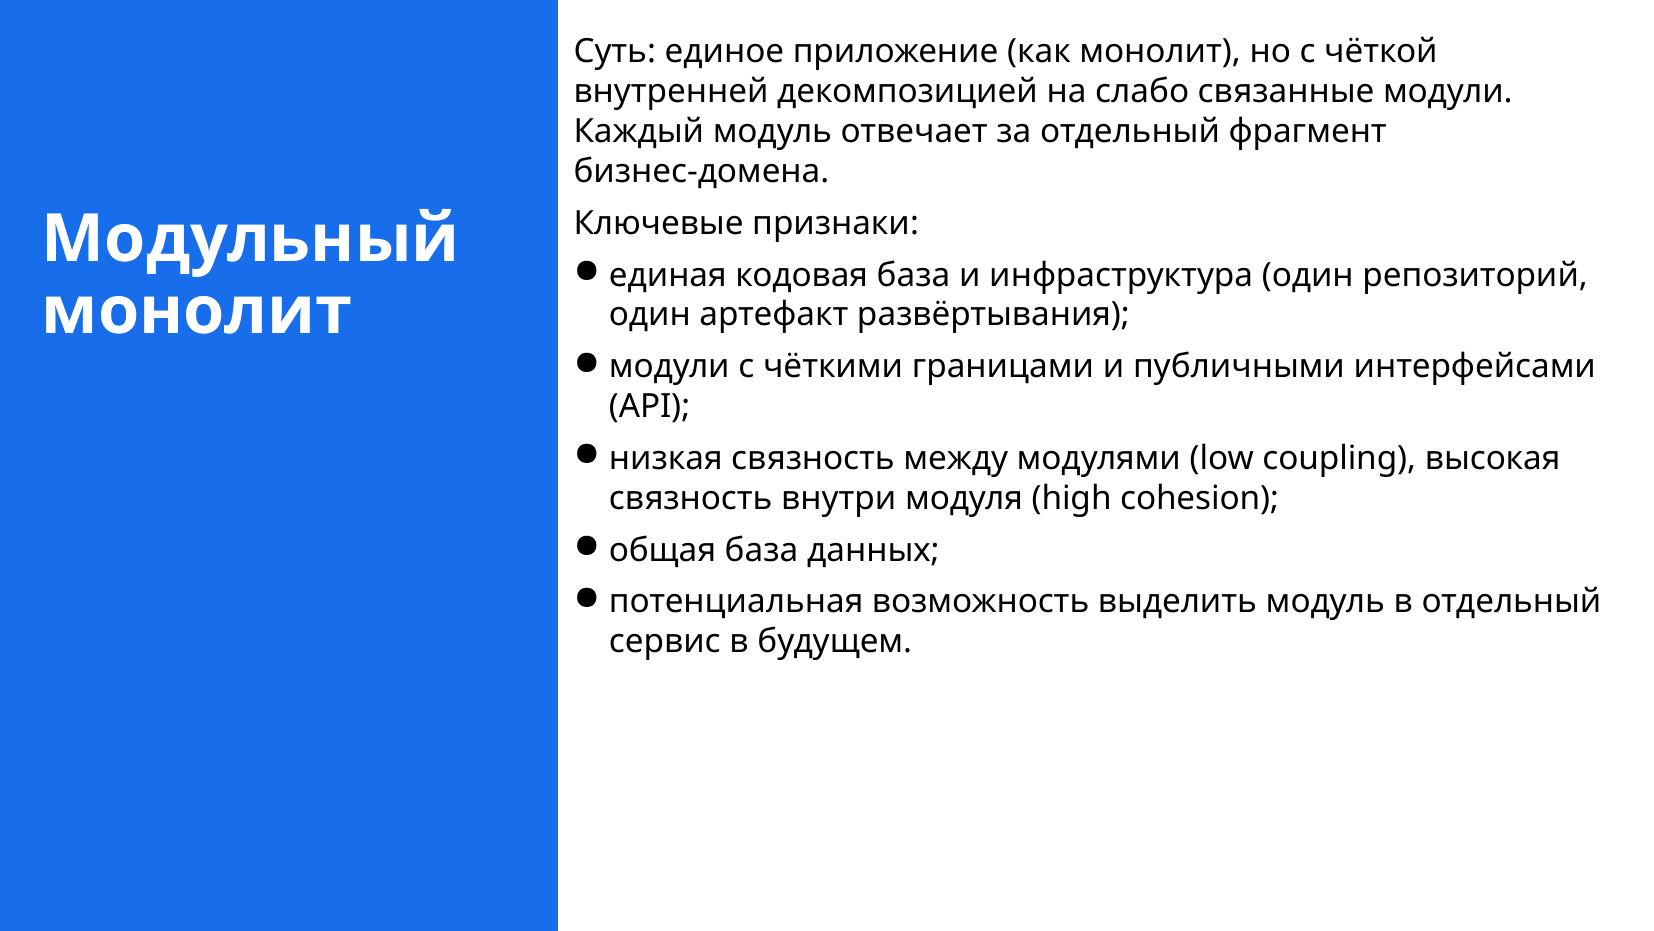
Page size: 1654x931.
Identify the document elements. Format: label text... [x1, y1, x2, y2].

text_box [0, 0, 558, 931]
text_box Суть: единое приложение (как монолит), но с чёткой внутренней декомпозицией на слабо связанные модули. Каждый модуль отвечает за отдельный фрагмент бизнес‑домена. Ключевые признаки: единая кодовая база и инфраструктура (один репозиторий, один артефакт развёртывания); модули с чёткими границами и публичными интерфейсами (API); низкая связность между модулями (low coupling), высокая связность внутри модуля (high cohesion); общая база данных; потенциальная возможность выделить модуль в отдельный сервис в будущем. [573, 29, 1624, 712]
title Модульный монолит [41, 204, 532, 450]
